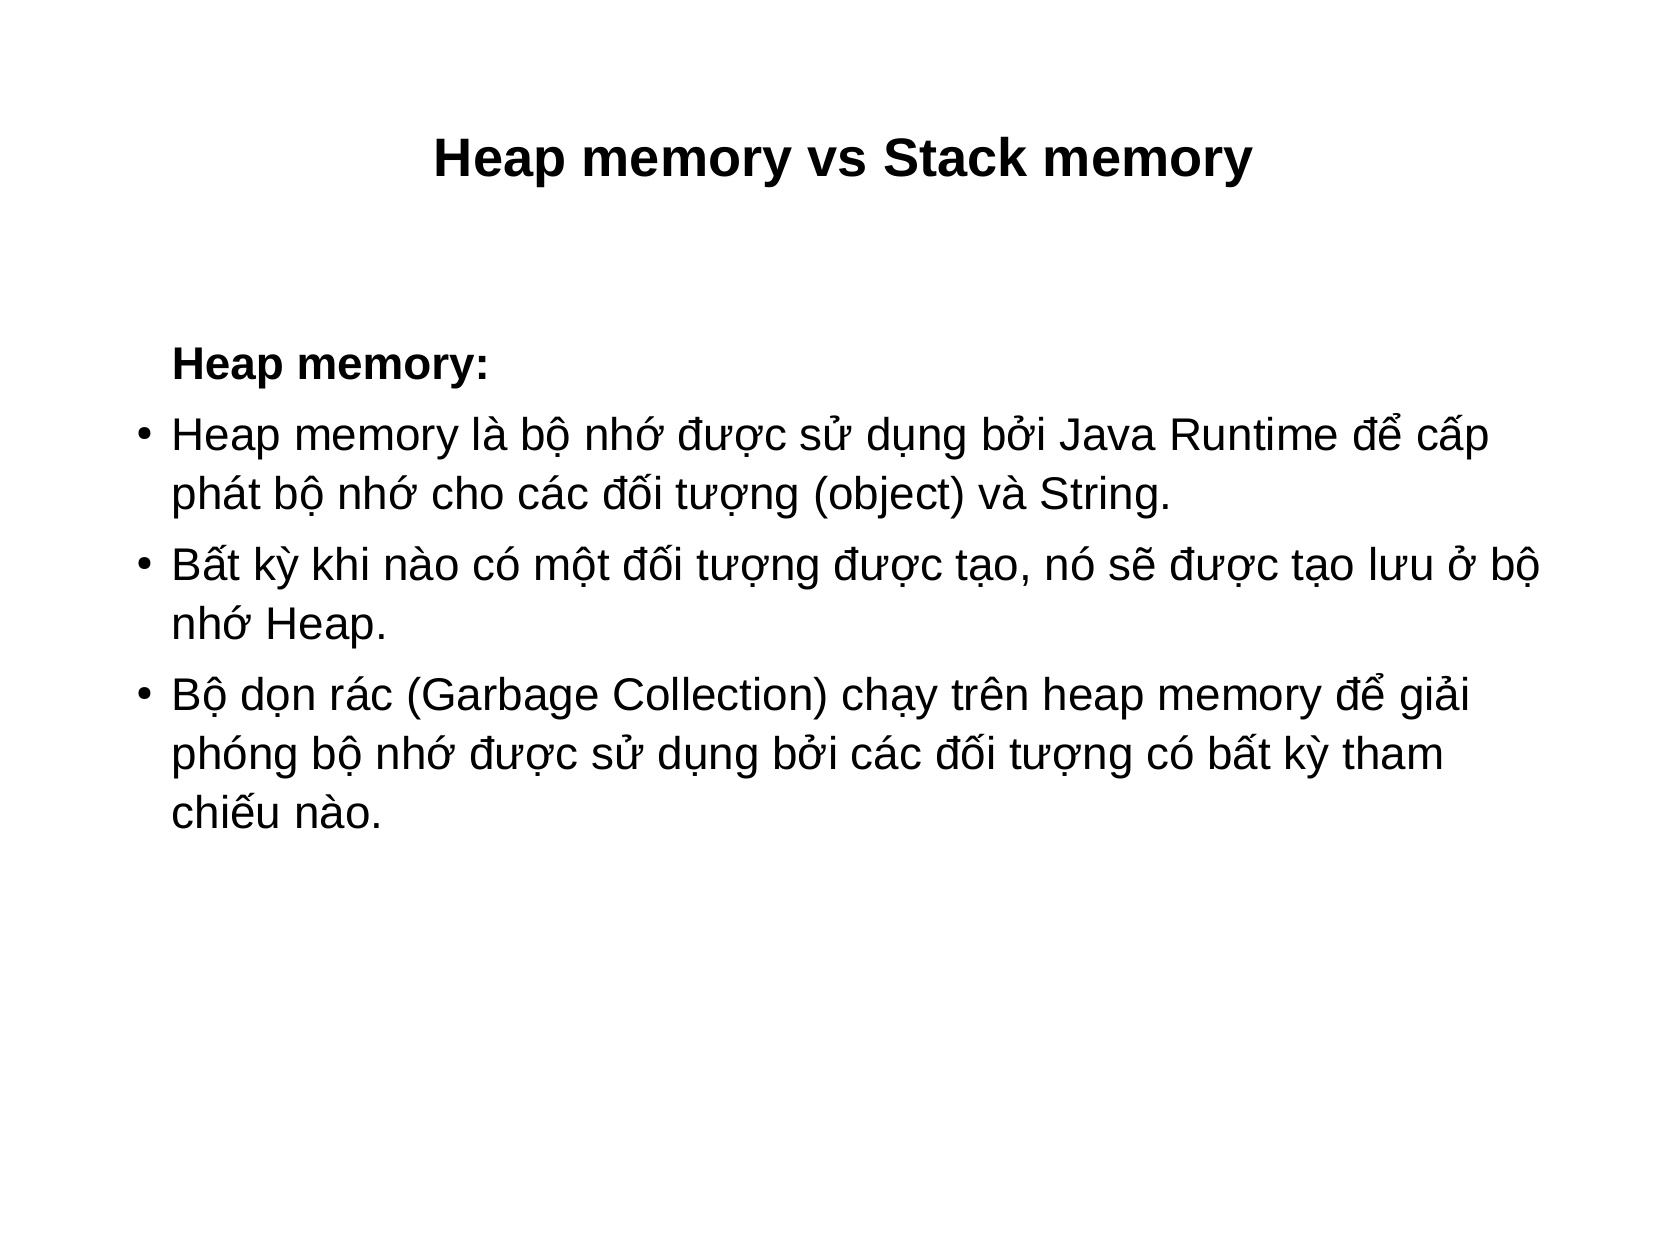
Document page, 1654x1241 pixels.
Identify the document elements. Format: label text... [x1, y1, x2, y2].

title Heap memory vs Stack memory [82, 49, 1571, 257]
text_box Heap memory: Heap memory là bộ nhớ được sử dụng bởi Java Runtime để cấp phát bộ nhớ cho các đối tượng (object) và String. Bất kỳ khi nào có một đối tượng được tạo, nó sẽ được tạo lưu ở bộ nhớ Heap. Bộ dọn rác (Garbage Collection) chạy trên heap memory để giải phóng bộ nhớ được sử dụng bởi các đối tượng có bất kỳ tham chiếu nào. [121, 322, 1576, 1141]
